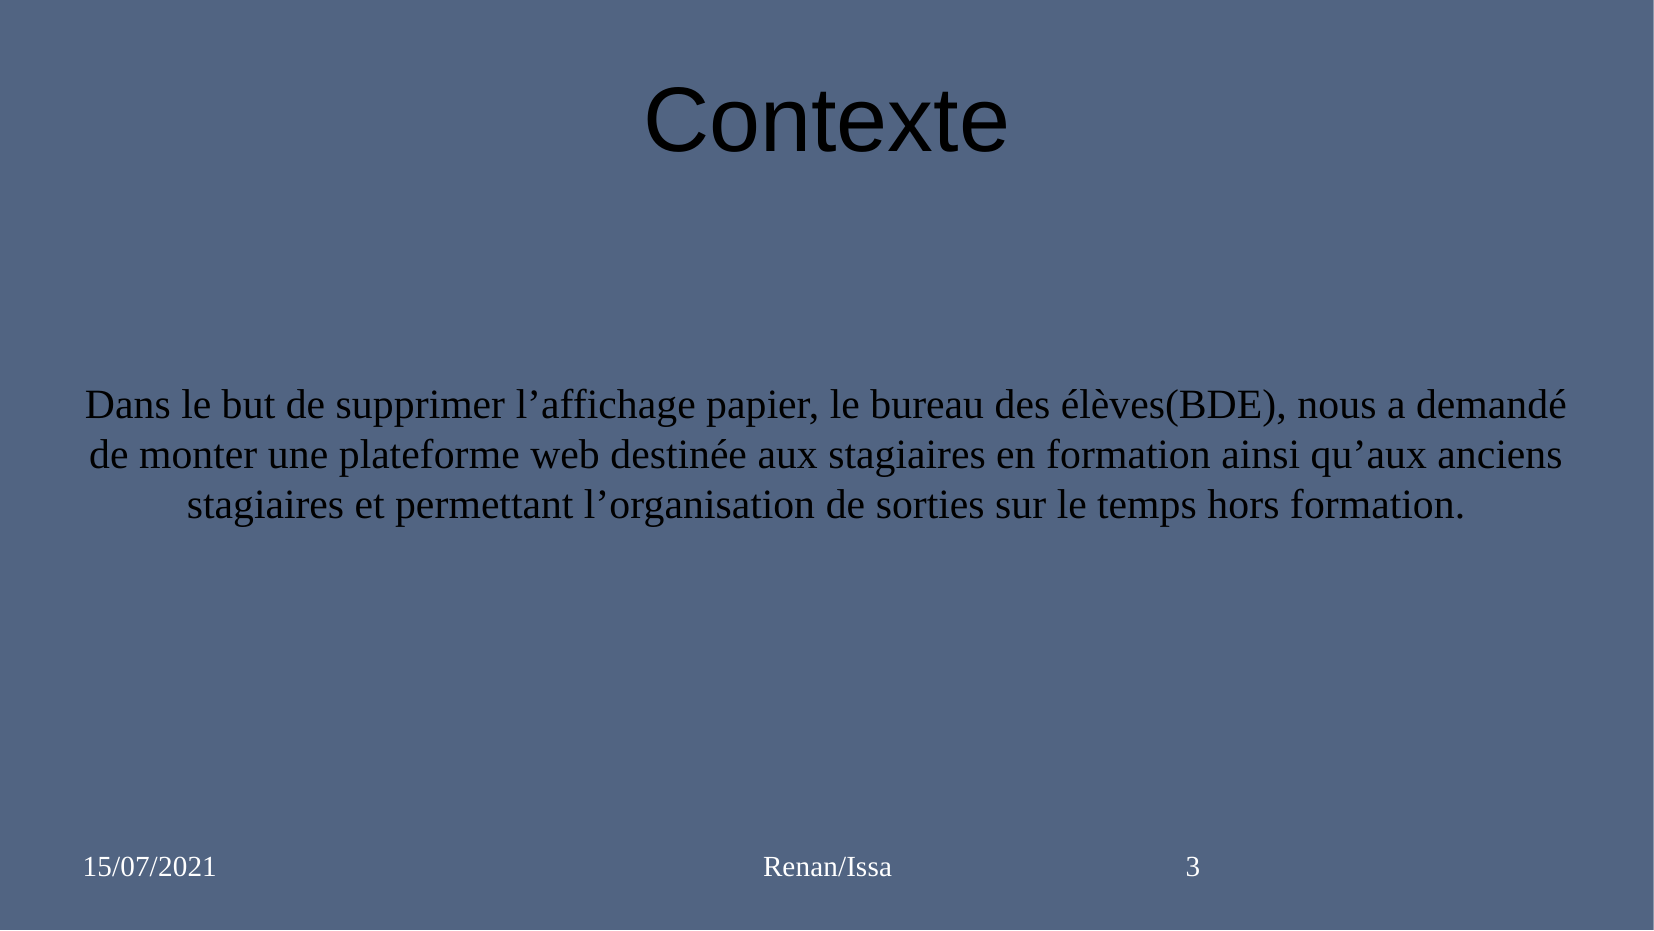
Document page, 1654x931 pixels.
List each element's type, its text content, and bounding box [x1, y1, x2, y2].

text_box 15/07/2021 [82, 847, 468, 912]
text_box Renan/Issa [565, 847, 1090, 912]
text_box [1185, 847, 1571, 912]
list Dans le but de supprimer l’affichage papier, le bureau des élèves(BDE), nous a demandé de monter une plateforme web destinée aux stagiaires en formation ainsi qu’aux anciens stagiaires et permettant l’organisation de sorties sur le temps hors formation. [82, 217, 1571, 758]
title Contexte [82, 37, 1571, 193]
